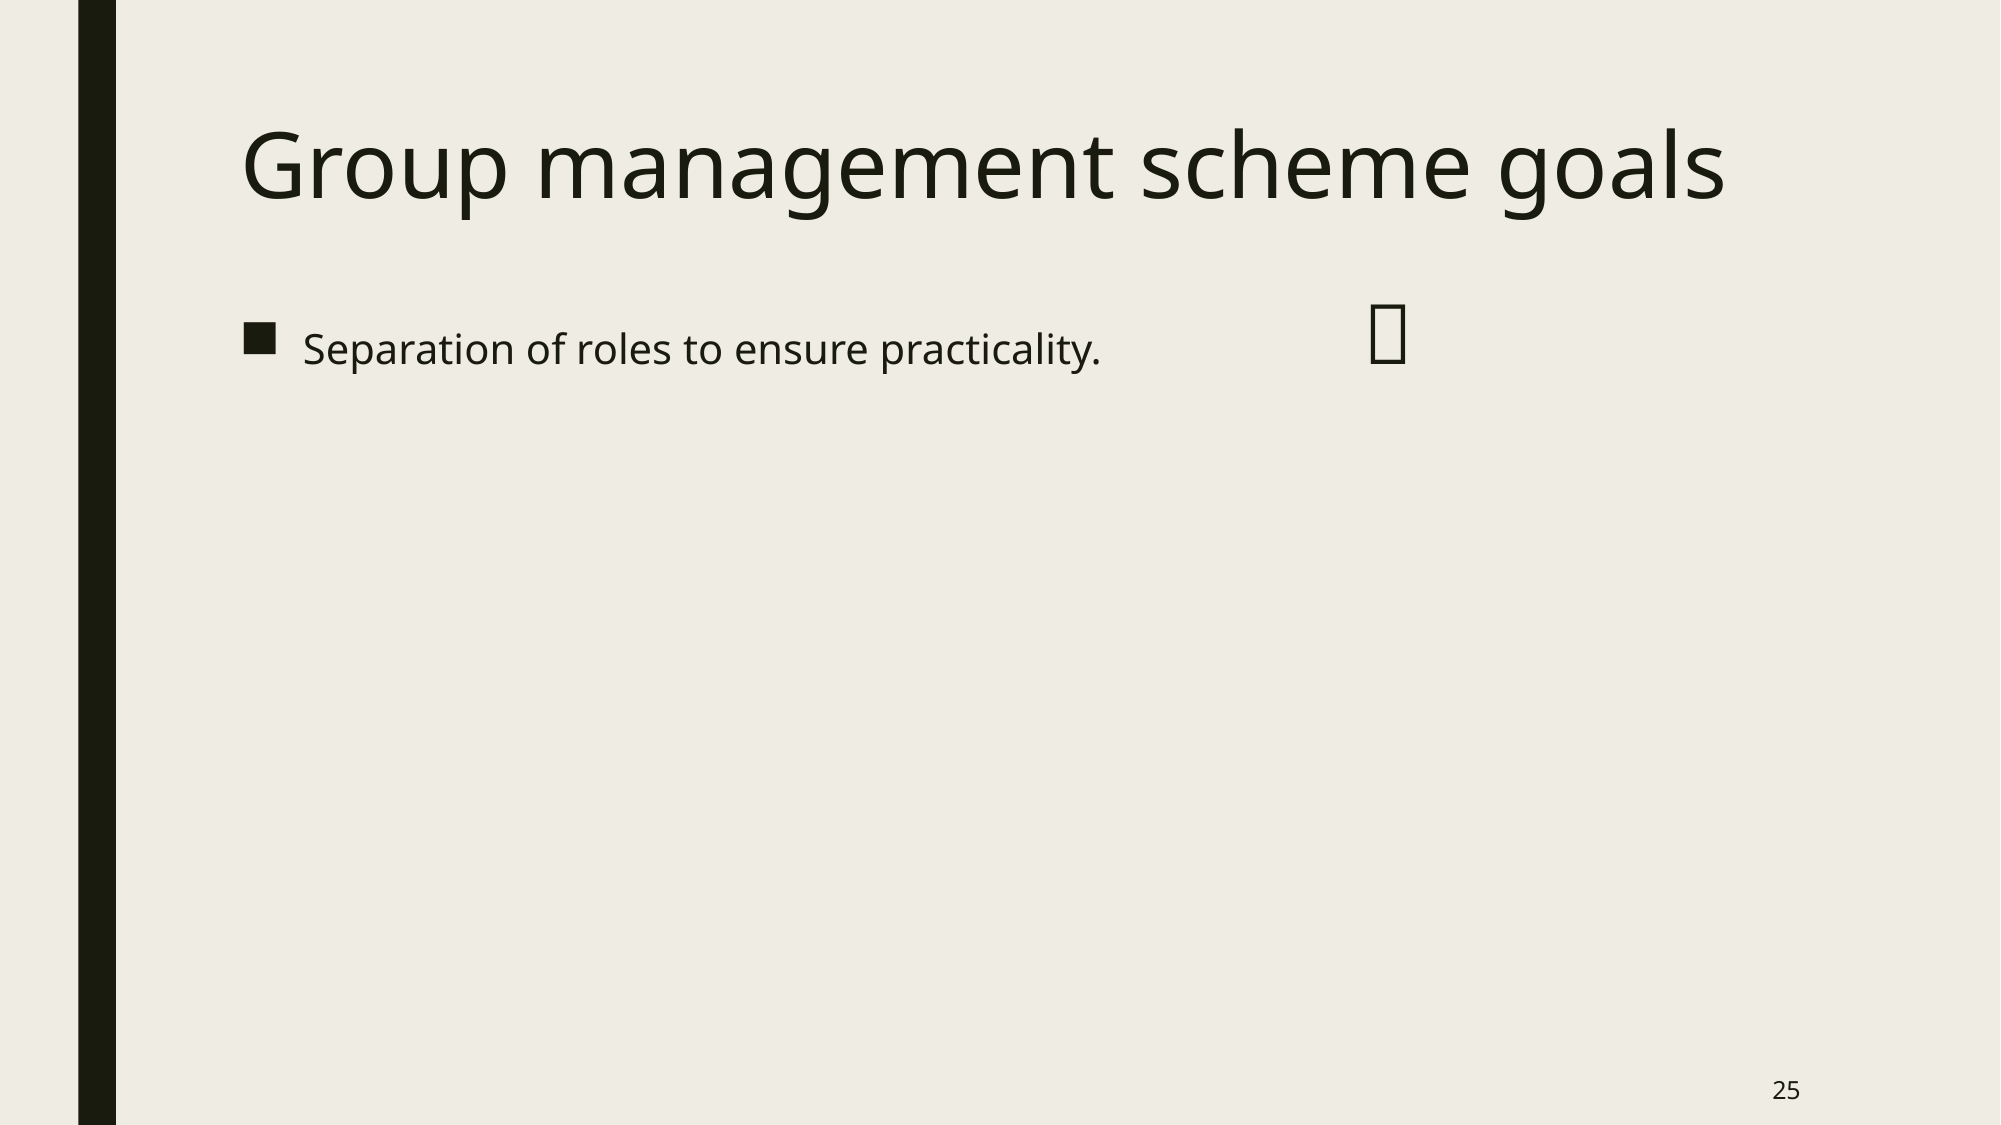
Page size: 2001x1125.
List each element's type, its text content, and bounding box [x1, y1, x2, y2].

slide_number <number> [1553, 1058, 1816, 1125]
list Separation of roles to ensure practicality. ✅ [225, 281, 1800, 963]
title Group management scheme goals [225, 112, 1800, 281]
